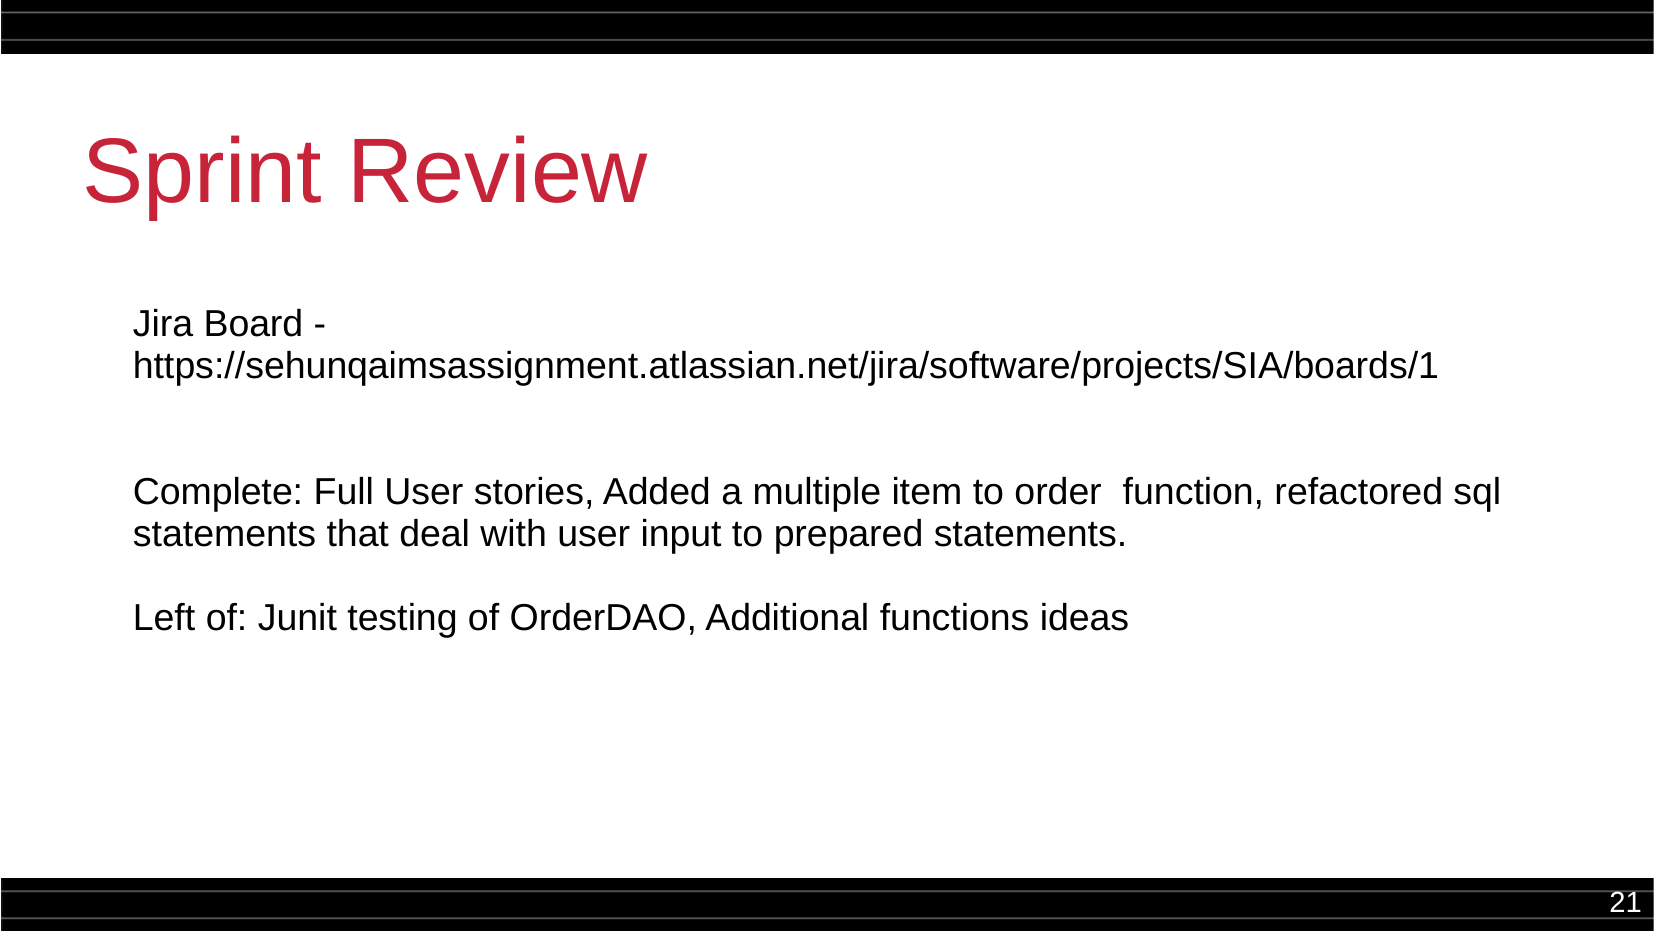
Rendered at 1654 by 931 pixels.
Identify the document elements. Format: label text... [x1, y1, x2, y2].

title Sprint Review [82, 92, 1571, 249]
picture [1, 0, 1654, 54]
picture [1, 878, 1654, 931]
text_box Jira Board - https://sehunqaimsassignment.atlassian.net/jira/software/projects/SIA/boards/1 Complete: Full User stories, Added a multiple item to order function, refactored sql statements that deal with user input to prepared statements. Left of: Junit testing of OrderDAO, Additional functions ideas [118, 295, 1565, 647]
